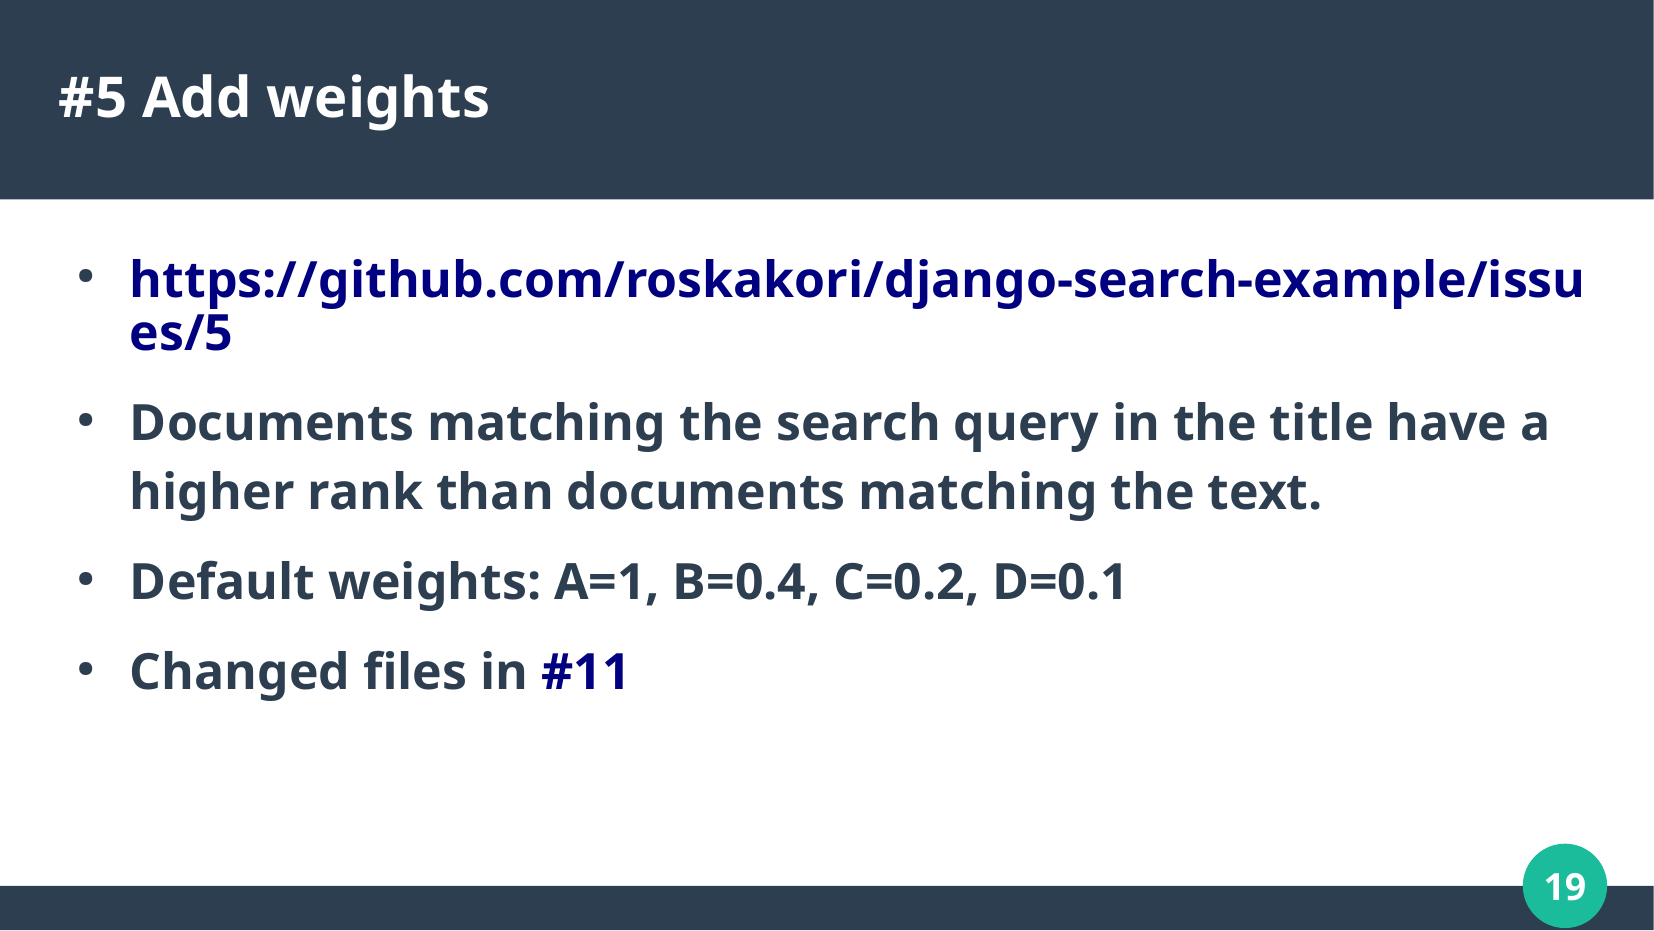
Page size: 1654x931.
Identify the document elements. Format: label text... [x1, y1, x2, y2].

title #5 Add weights [59, 37, 1595, 155]
list https://github.com/roskakori/django-search-example/issues/5 Documents matching the search query in the title have a higher rank than documents matching the text. Default weights: A=1, B=0.4, C=0.2, D=0.1 Changed files in #11 [59, 243, 1595, 788]
